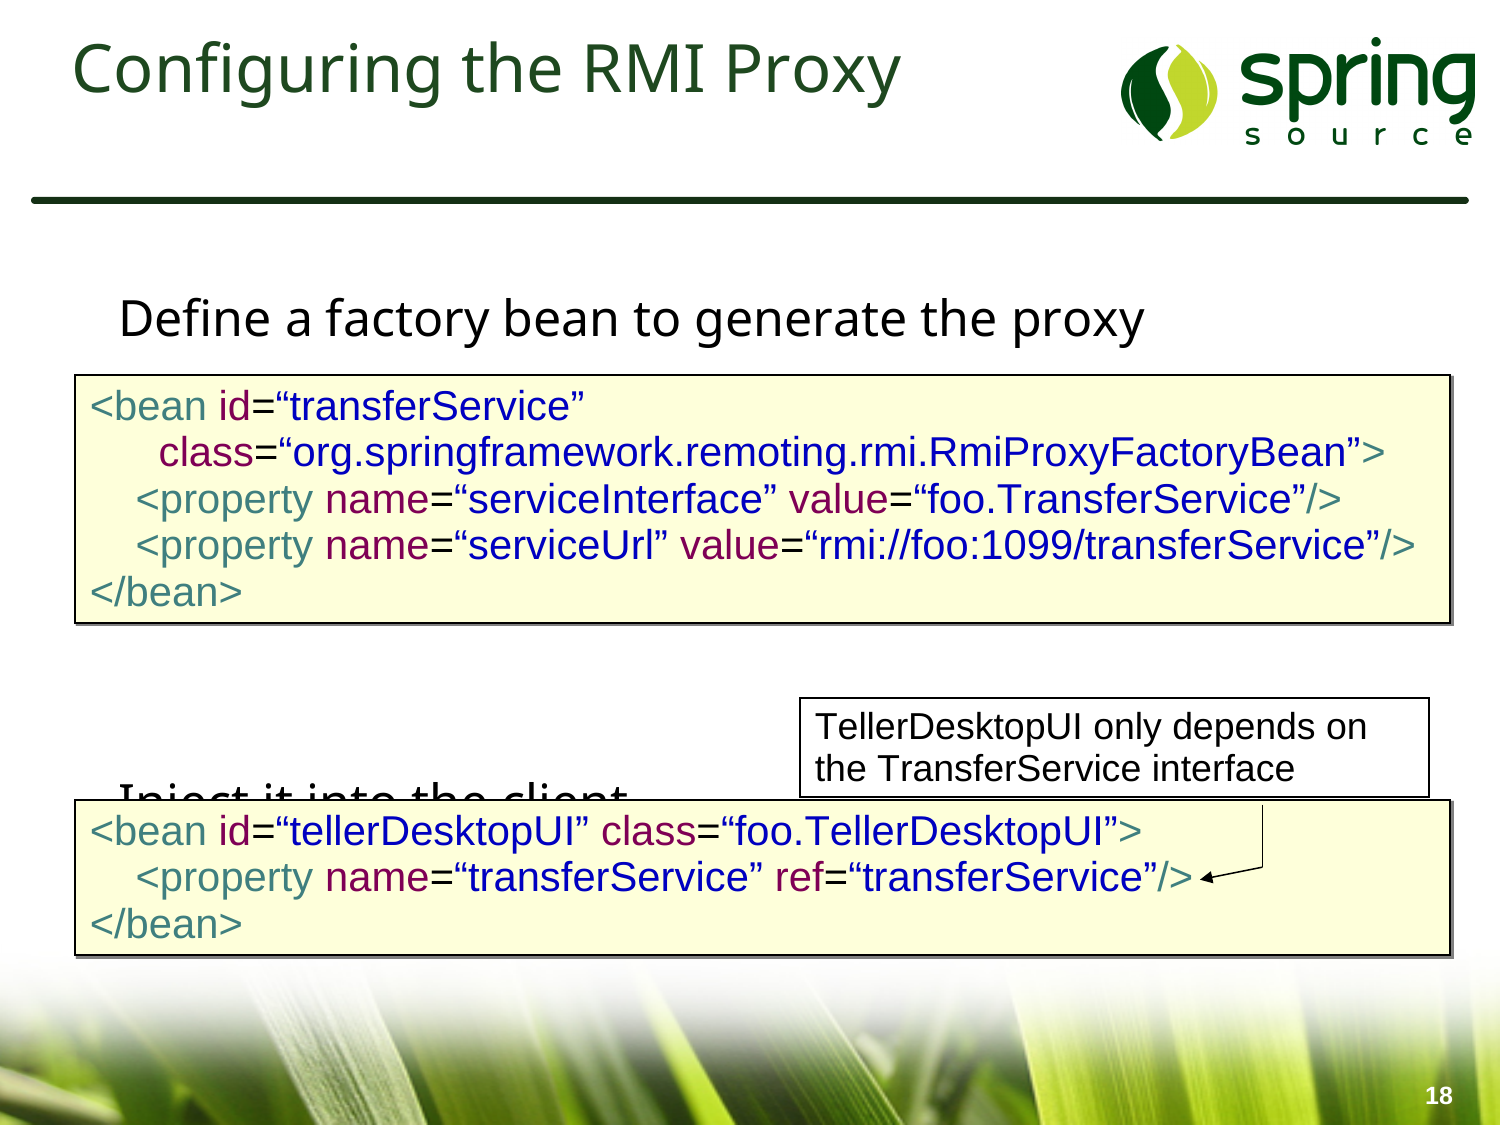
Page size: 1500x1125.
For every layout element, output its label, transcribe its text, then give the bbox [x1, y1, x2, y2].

text_box <bean id=“tellerDesktopUI” class=“foo.TellerDesktopUI”> <property name=“transferService” ref=“transferService”/> </bean> [74, 800, 1450, 955]
picture [0, 944, 1500, 1125]
text_box TellerDesktopUI only depends on the TransferService interface [800, 697, 1430, 798]
title Configuring the RMI Proxy [56, 13, 1089, 176]
list Define a factory bean to generate the proxy Inject it into the client [103, 275, 1394, 375]
picture [1121, 37, 1475, 145]
text_box <bean id=“transferService” class=“org.springframework.remoting.rmi.RmiProxyFactoryBean”> <property name=“serviceInterface” value=“foo.TransferService”/> <property name=“serviceUrl” value=“rmi://foo:1099/transferService”/> </bean> [74, 375, 1450, 623]
list Define a factory bean to generate the proxy Inject it into the client [103, 623, 1394, 800]
